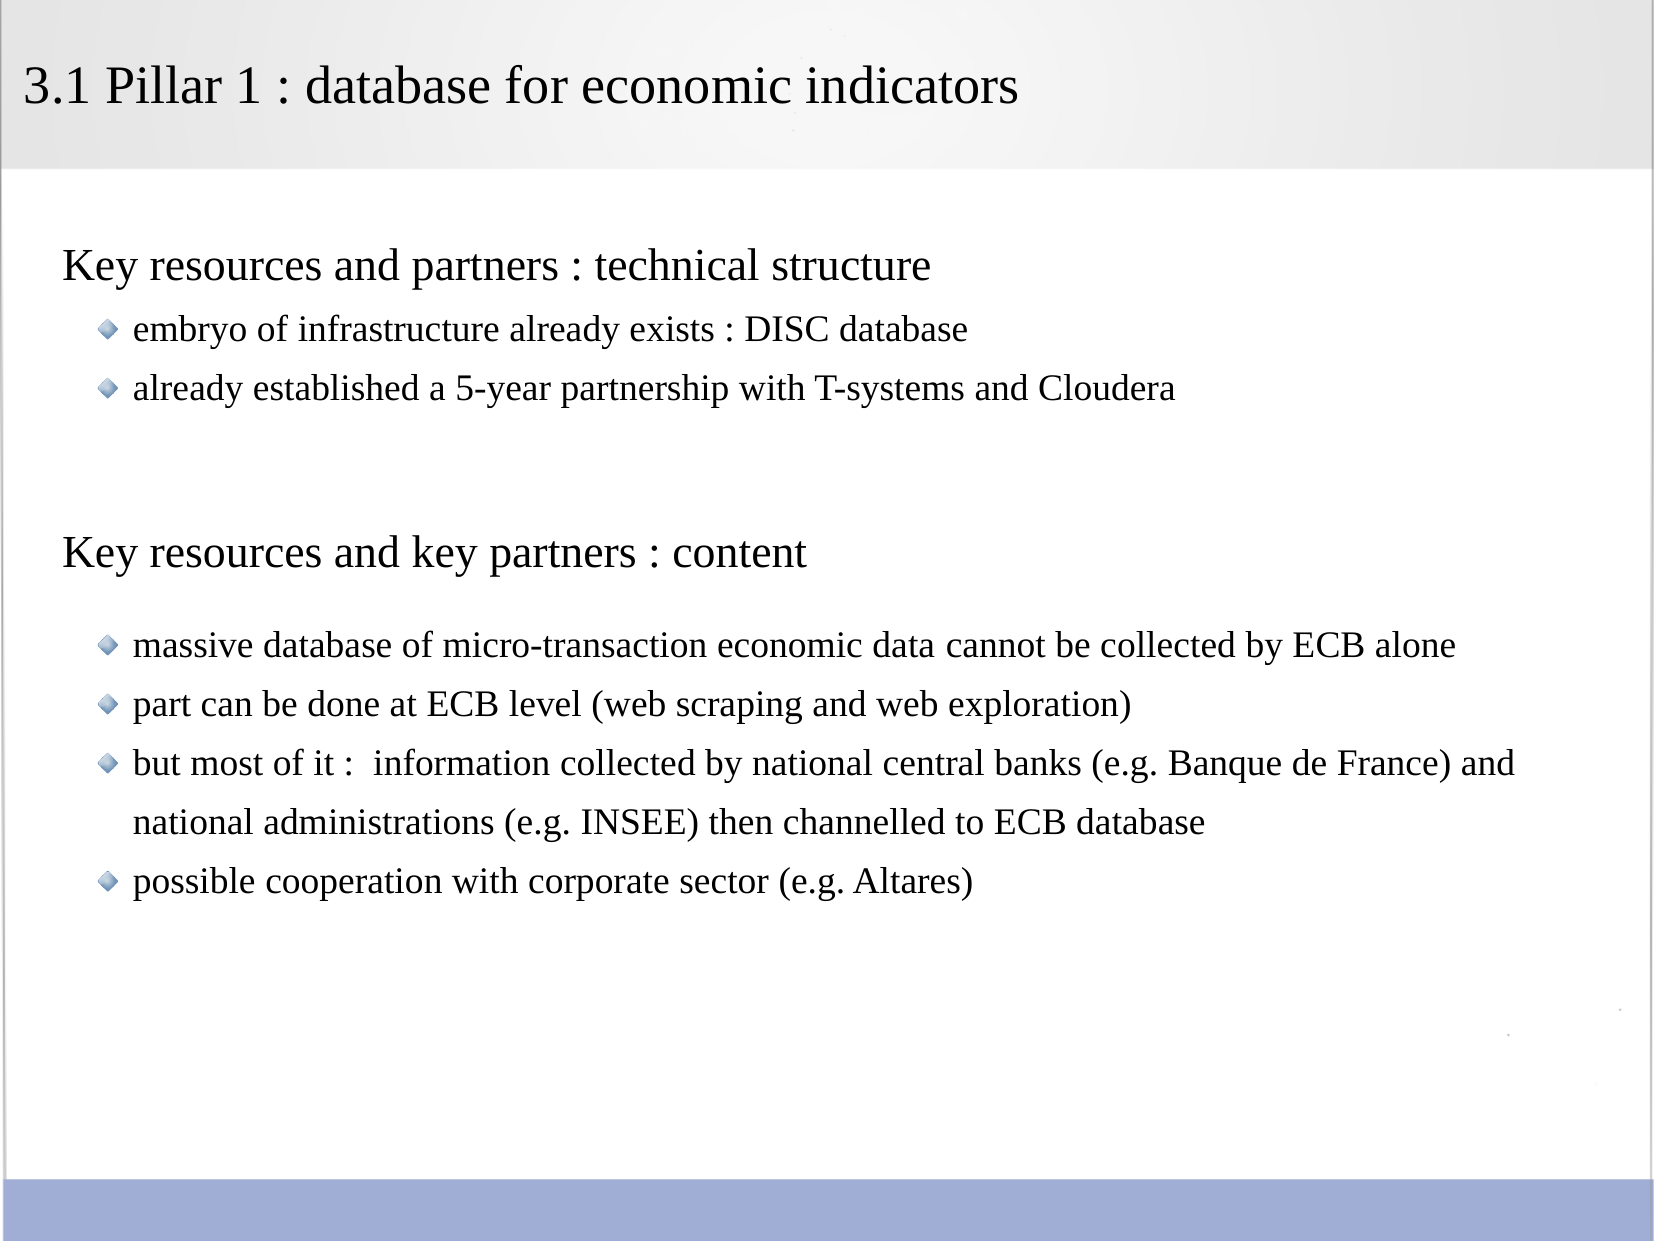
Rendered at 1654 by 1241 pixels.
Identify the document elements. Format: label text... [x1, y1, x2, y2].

text_box 3.1 Pillar 1 : database for economic indicators [9, 48, 1619, 183]
text_box Key resources and partners : technical structure embryo of infrastructure already exists : DISC database already established a 5-year partnership with T-systems and Cloudera [47, 224, 1583, 446]
text_box Key resources and key partners : content massive database of micro-transaction economic data cannot be collected by ECB alone part can be done at ECB level (web scraping and web exploration) but most of it : information collected by national central banks (e.g. Banque de France) and national administrations (e.g. INSEE) then channelled to ECB database possible cooperation with corporate sector (e.g. Altares) [47, 510, 1583, 945]
